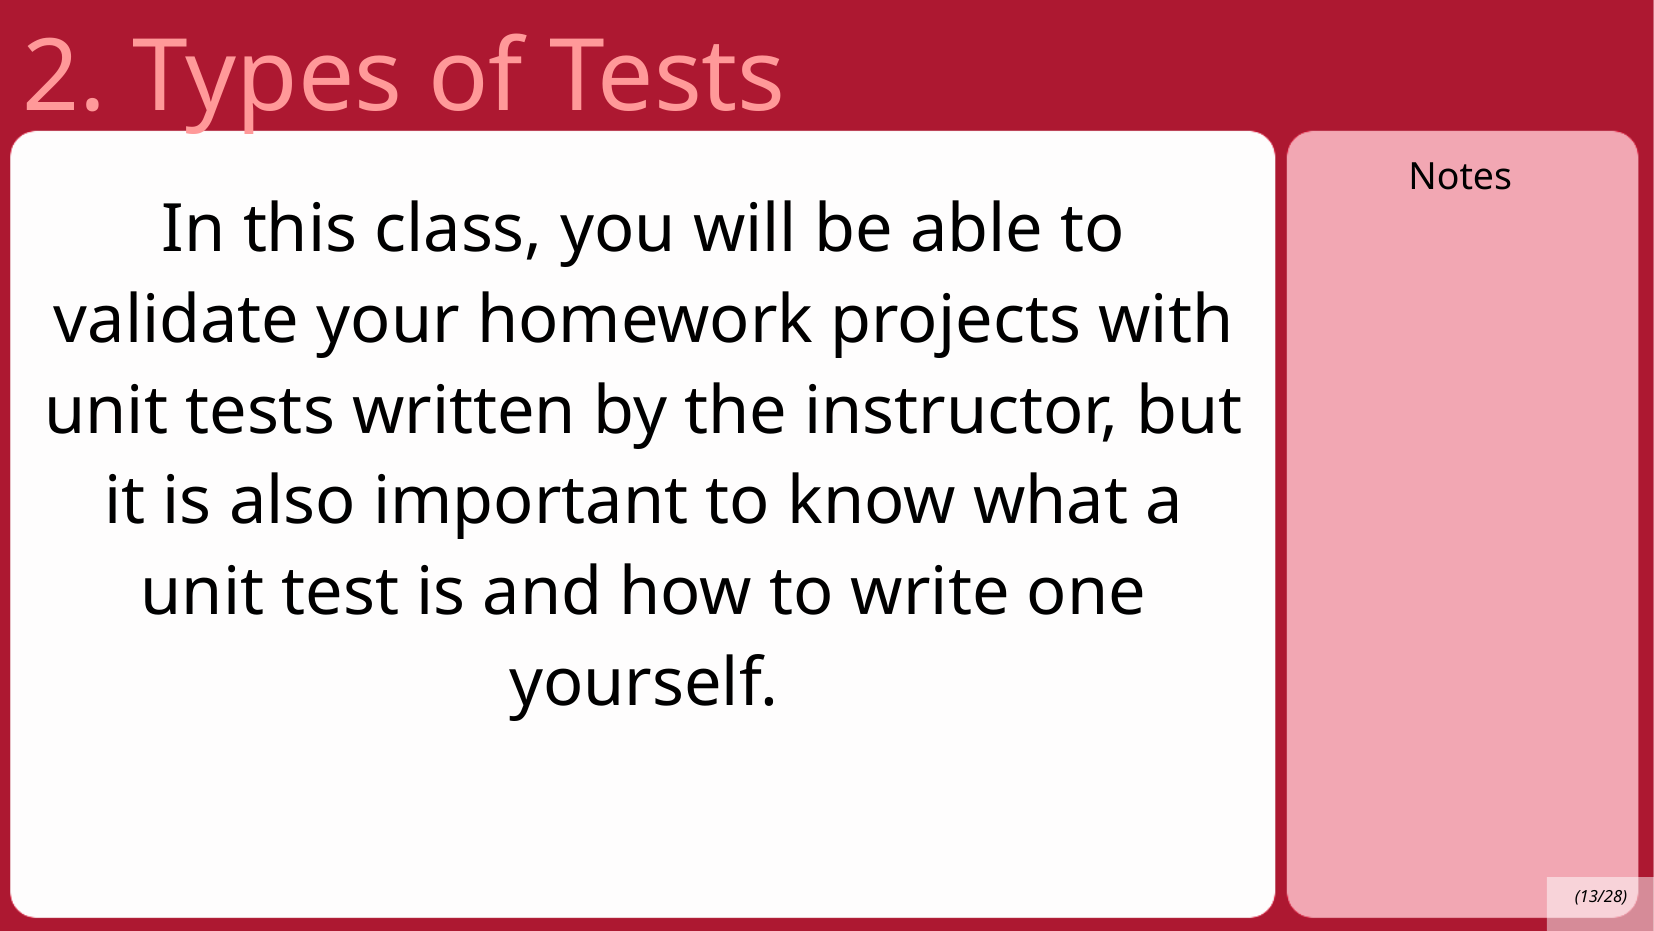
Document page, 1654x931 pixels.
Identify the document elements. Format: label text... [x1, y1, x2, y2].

picture [0, 0, 1654, 931]
text_box In this class, you will be able to validate your homework projects with unit tests written by the instructor, but it is also important to know what a unit test is and how to write one yourself. [28, 173, 1261, 562]
title 2. Types of Tests [22, 7, 1511, 136]
text_box Notes [1290, 141, 1631, 199]
text_box (<number>/28) [1546, 877, 1654, 931]
